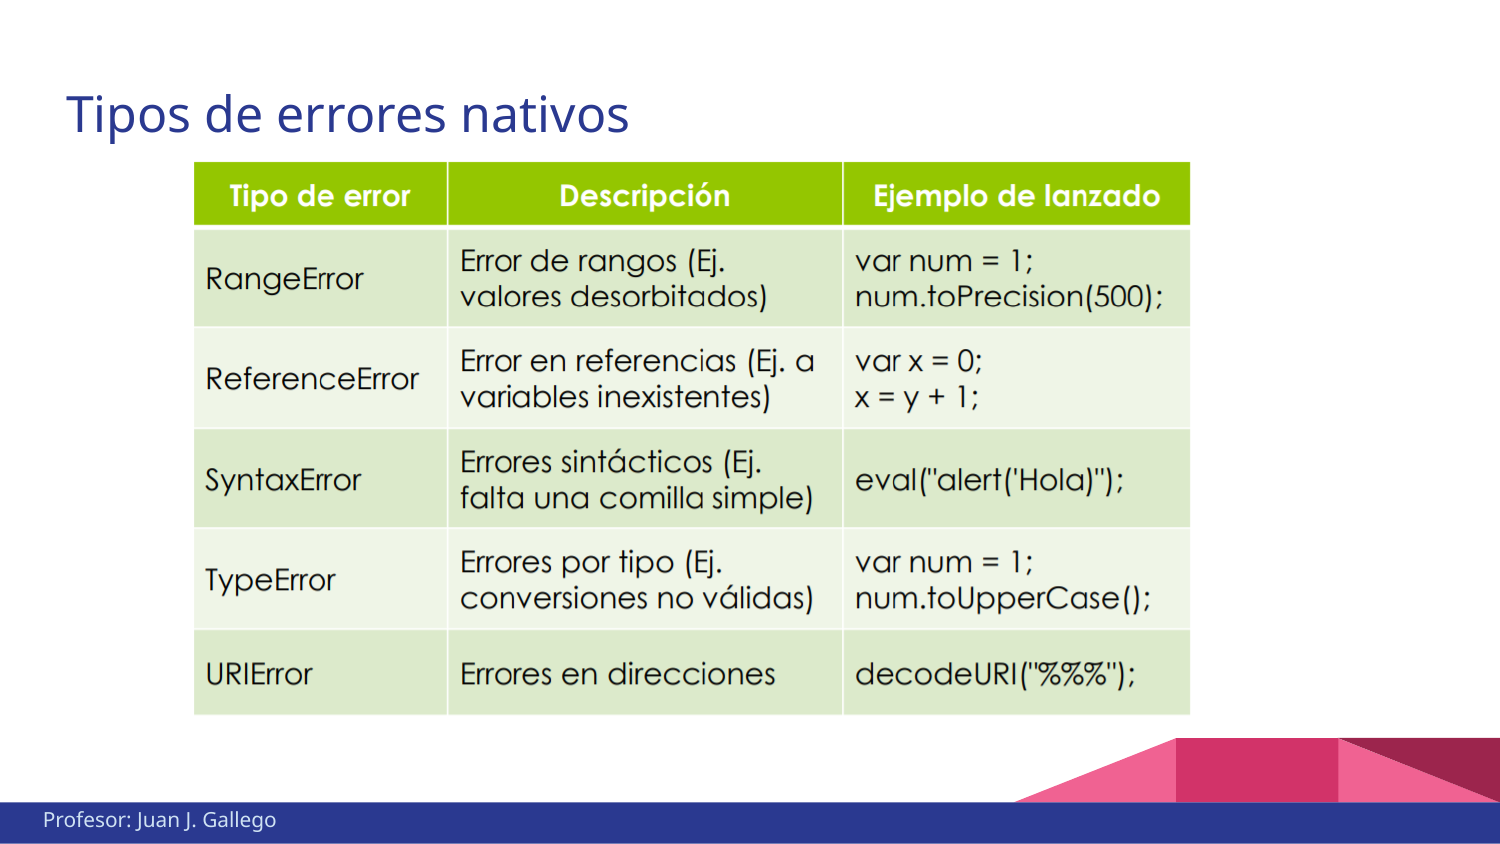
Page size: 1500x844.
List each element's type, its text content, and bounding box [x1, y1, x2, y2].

picture [178, 151, 1219, 732]
title Tipos de errores nativos [51, 67, 1449, 167]
